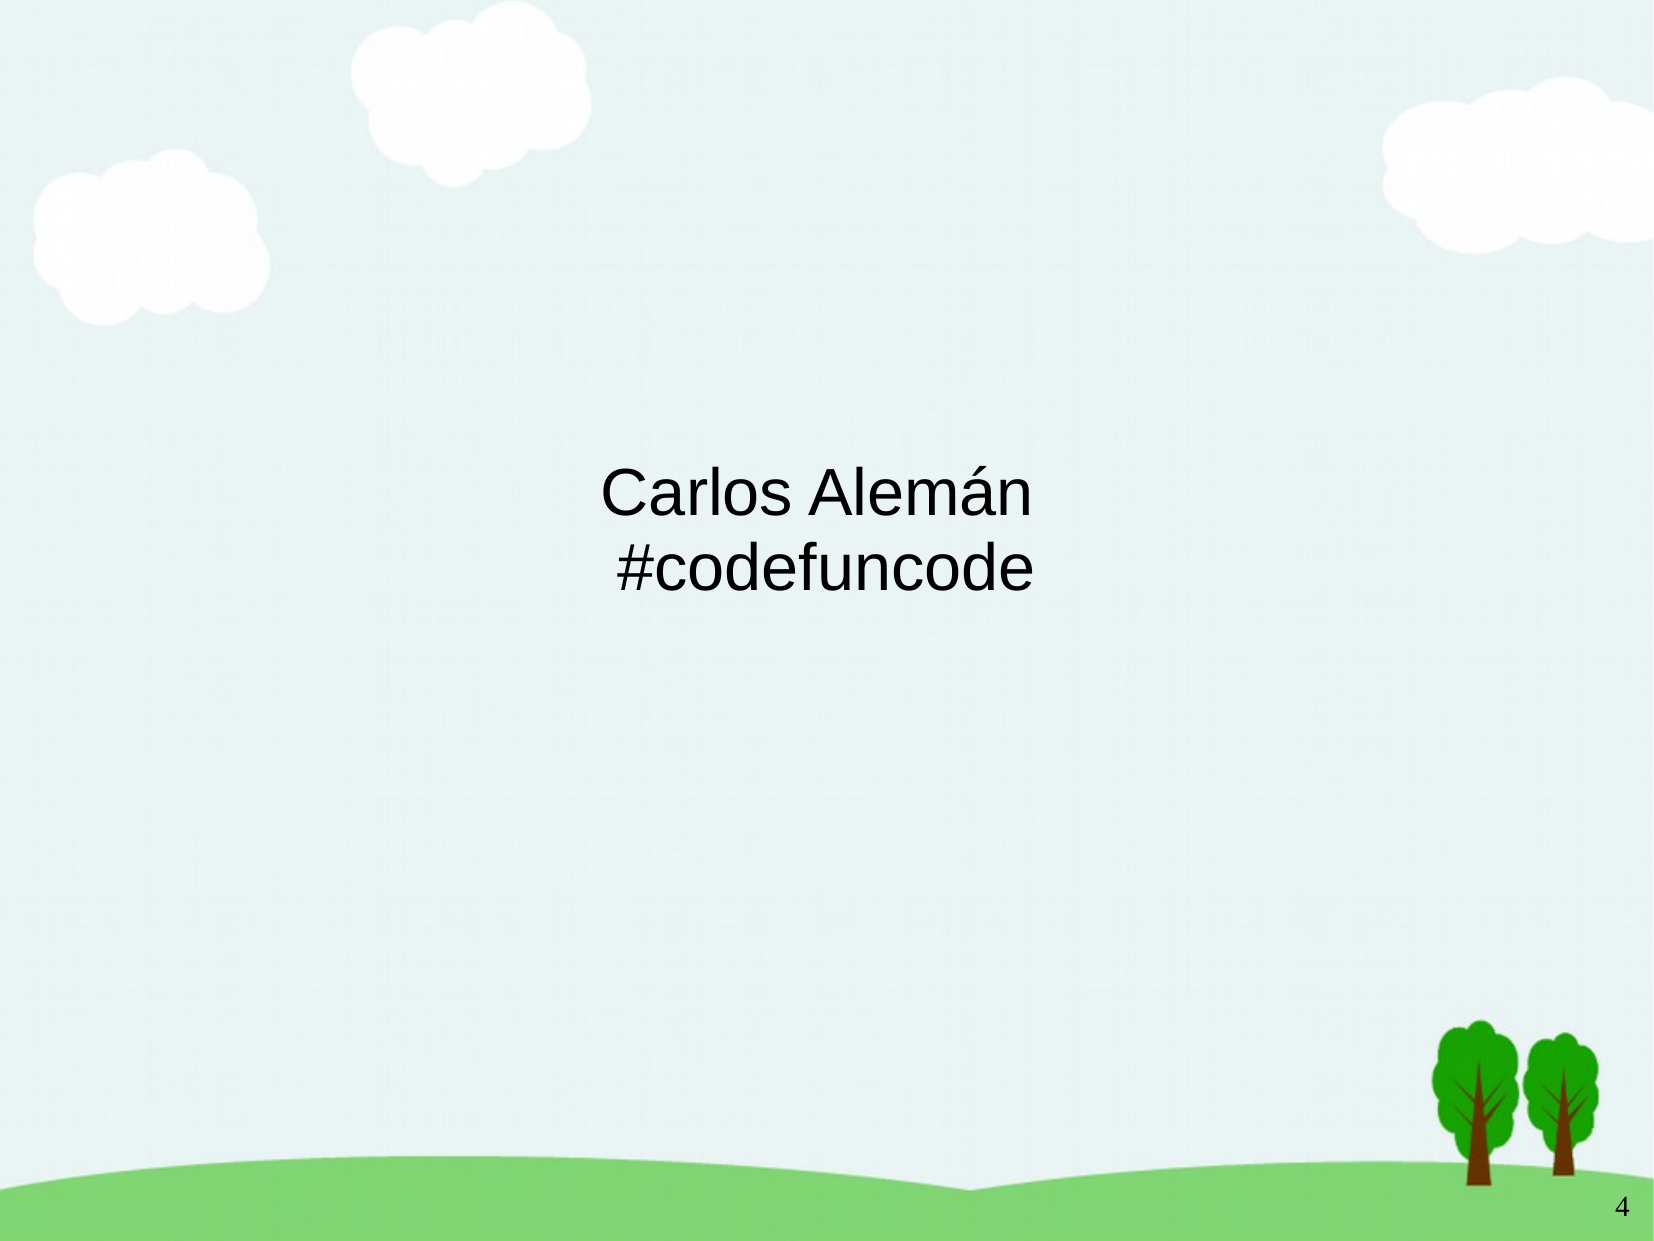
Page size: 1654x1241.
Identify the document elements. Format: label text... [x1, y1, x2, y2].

picture [0, 0, 1654, 1241]
subtitle Carlos Alemán #codefuncode [82, 49, 1571, 1010]
